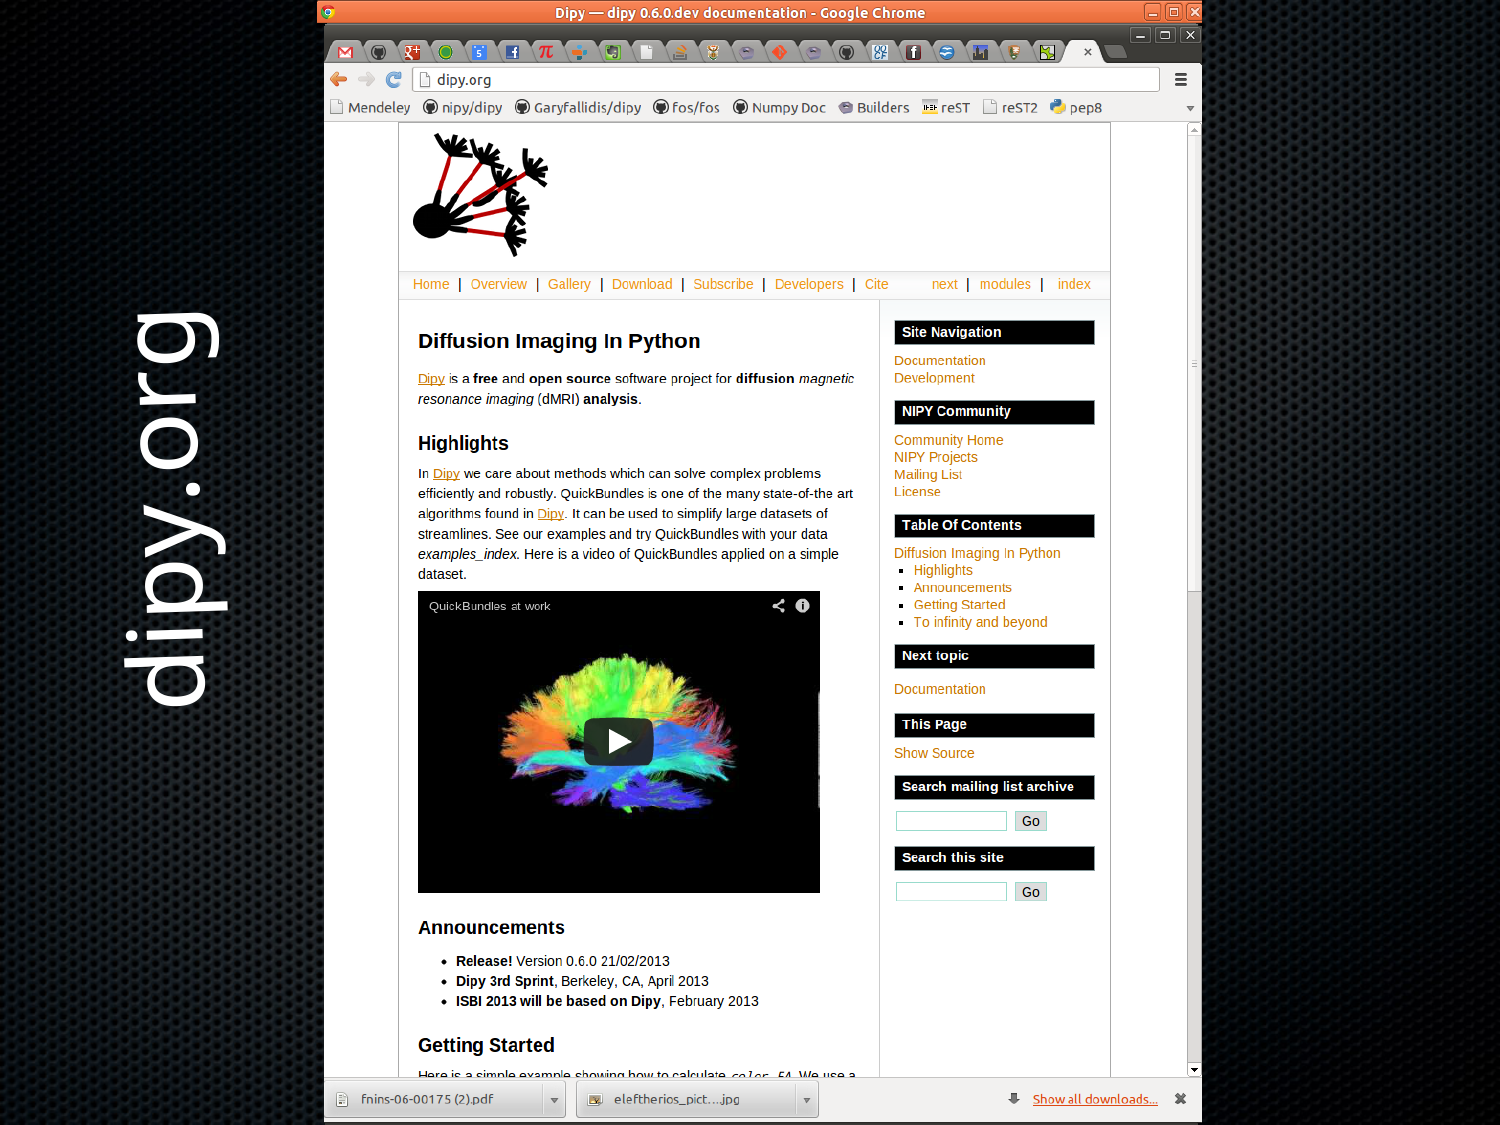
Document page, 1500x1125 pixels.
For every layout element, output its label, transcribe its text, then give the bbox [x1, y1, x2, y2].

text_box dipy.org [80, 266, 235, 730]
picture [0, 0, 1500, 1125]
